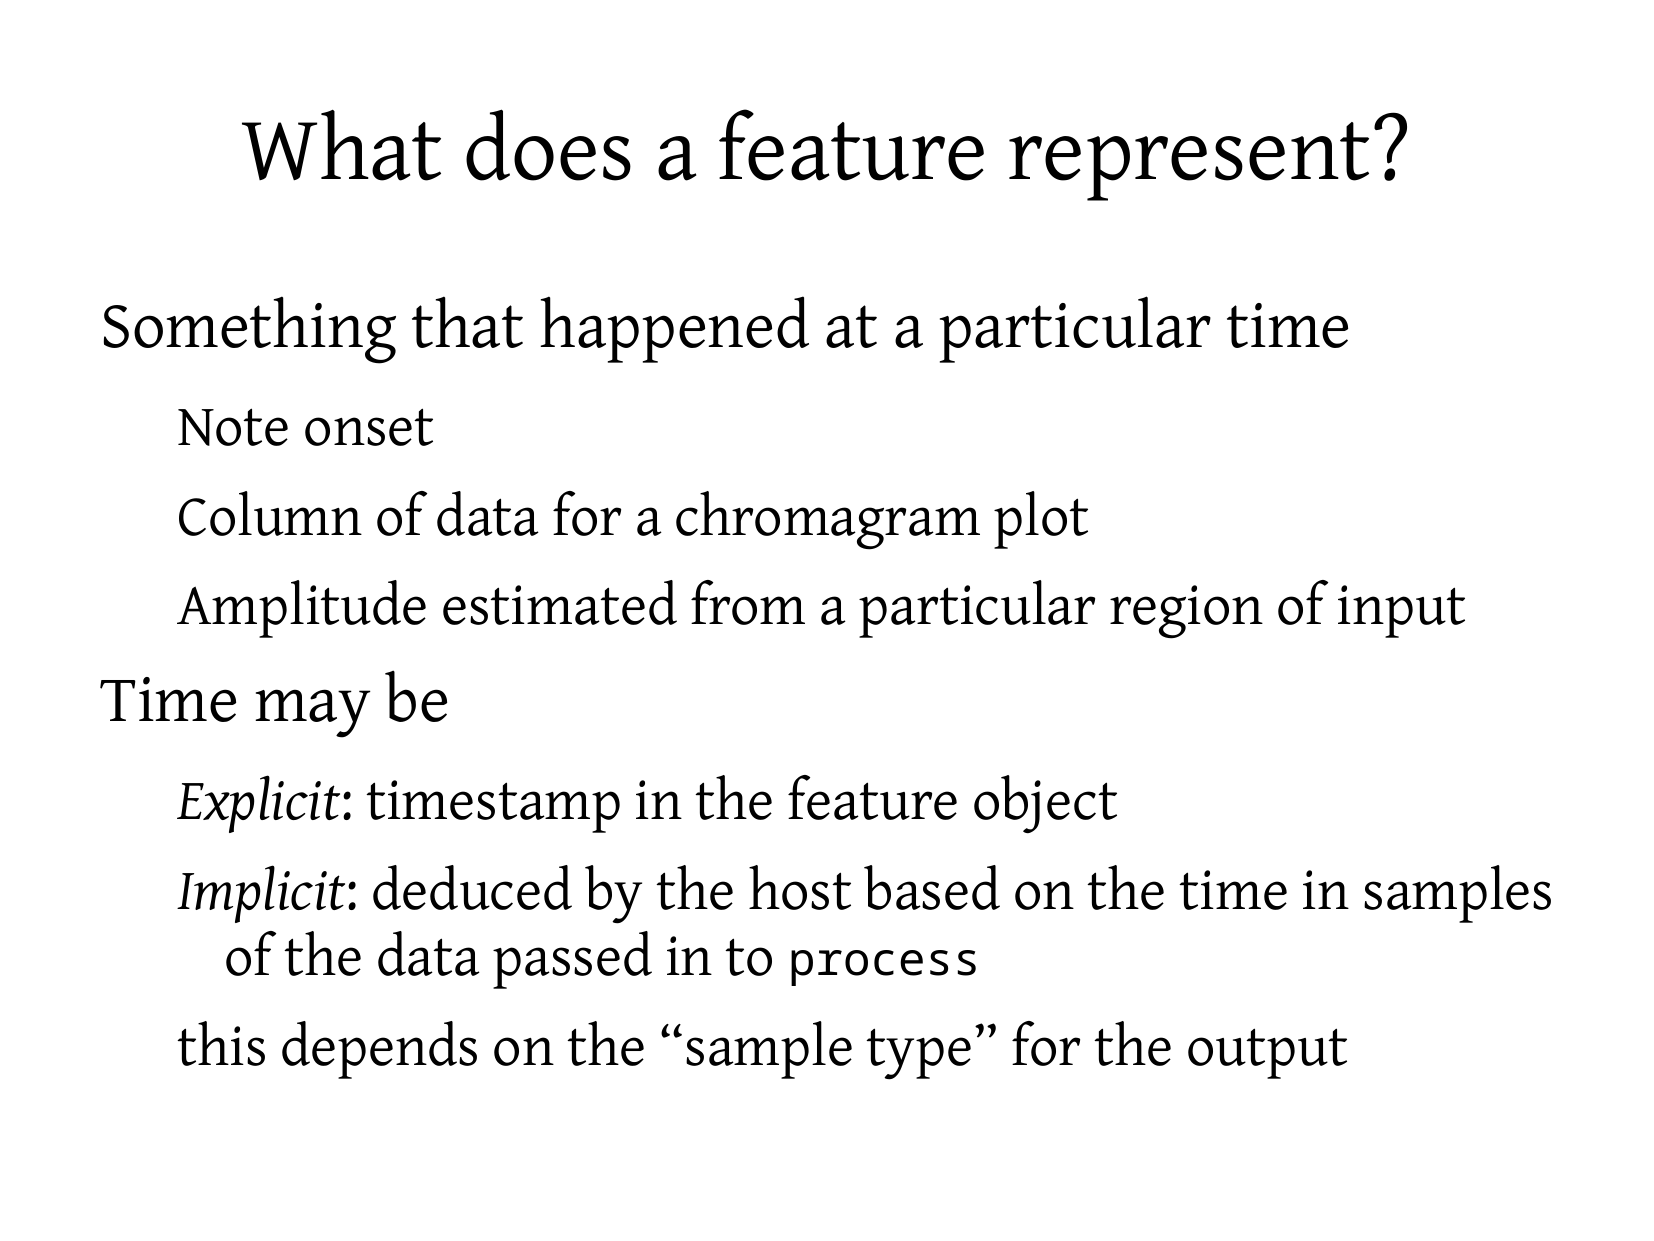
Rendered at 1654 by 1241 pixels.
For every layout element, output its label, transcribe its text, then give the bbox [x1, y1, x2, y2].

list Something that happened at a particular time Note onset Column of data for a chromagram plot Amplitude estimated from a particular region of input Time may be Explicit: timestamp in the feature object Implicit: deduced by the host based on the time in samples of the data passed in to process this depends on the “sample type” for the output [82, 290, 1571, 1094]
title What does a feature represent? [82, 56, 1571, 250]
